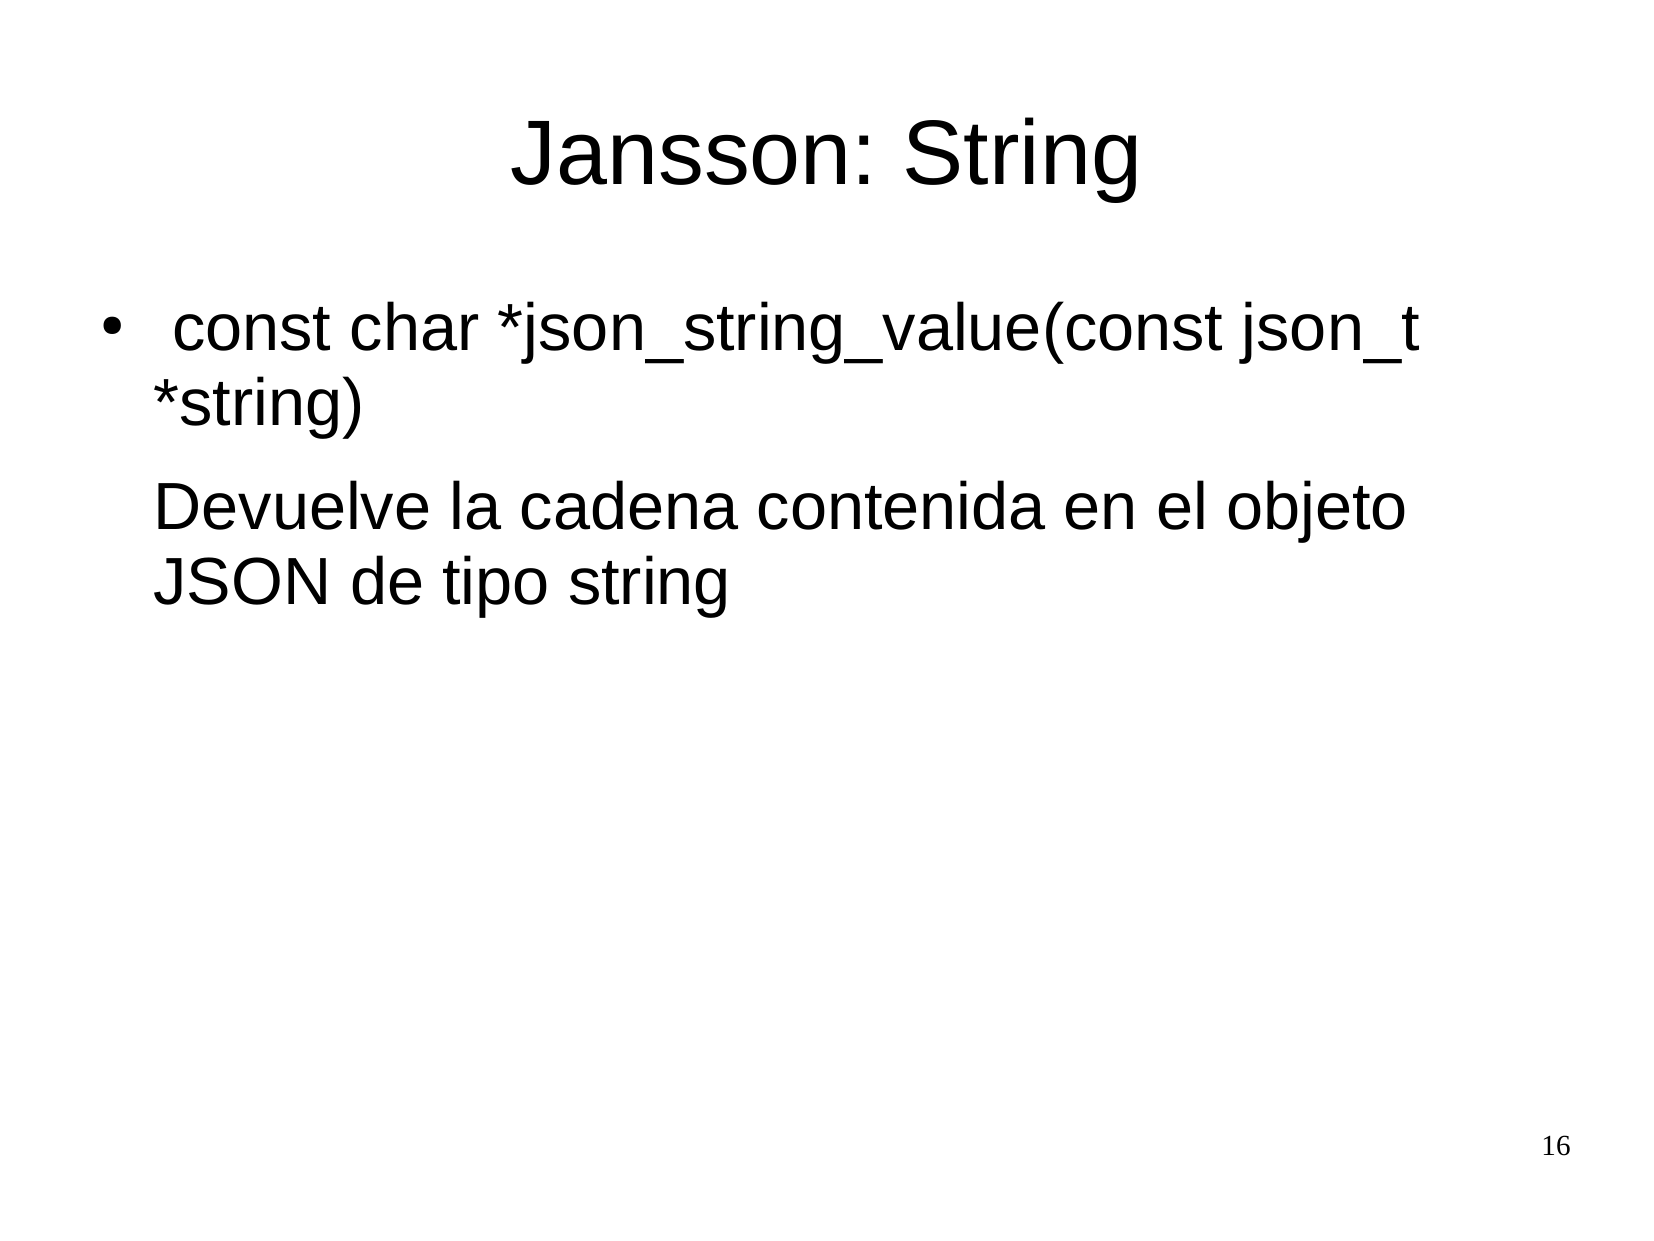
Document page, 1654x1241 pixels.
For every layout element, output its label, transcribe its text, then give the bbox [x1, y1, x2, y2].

title Jansson: String [82, 49, 1571, 257]
list const char *json_string_value(const json_t *string) Devuelve la cadena contenida en el objeto JSON de tipo string [82, 290, 1538, 1010]
